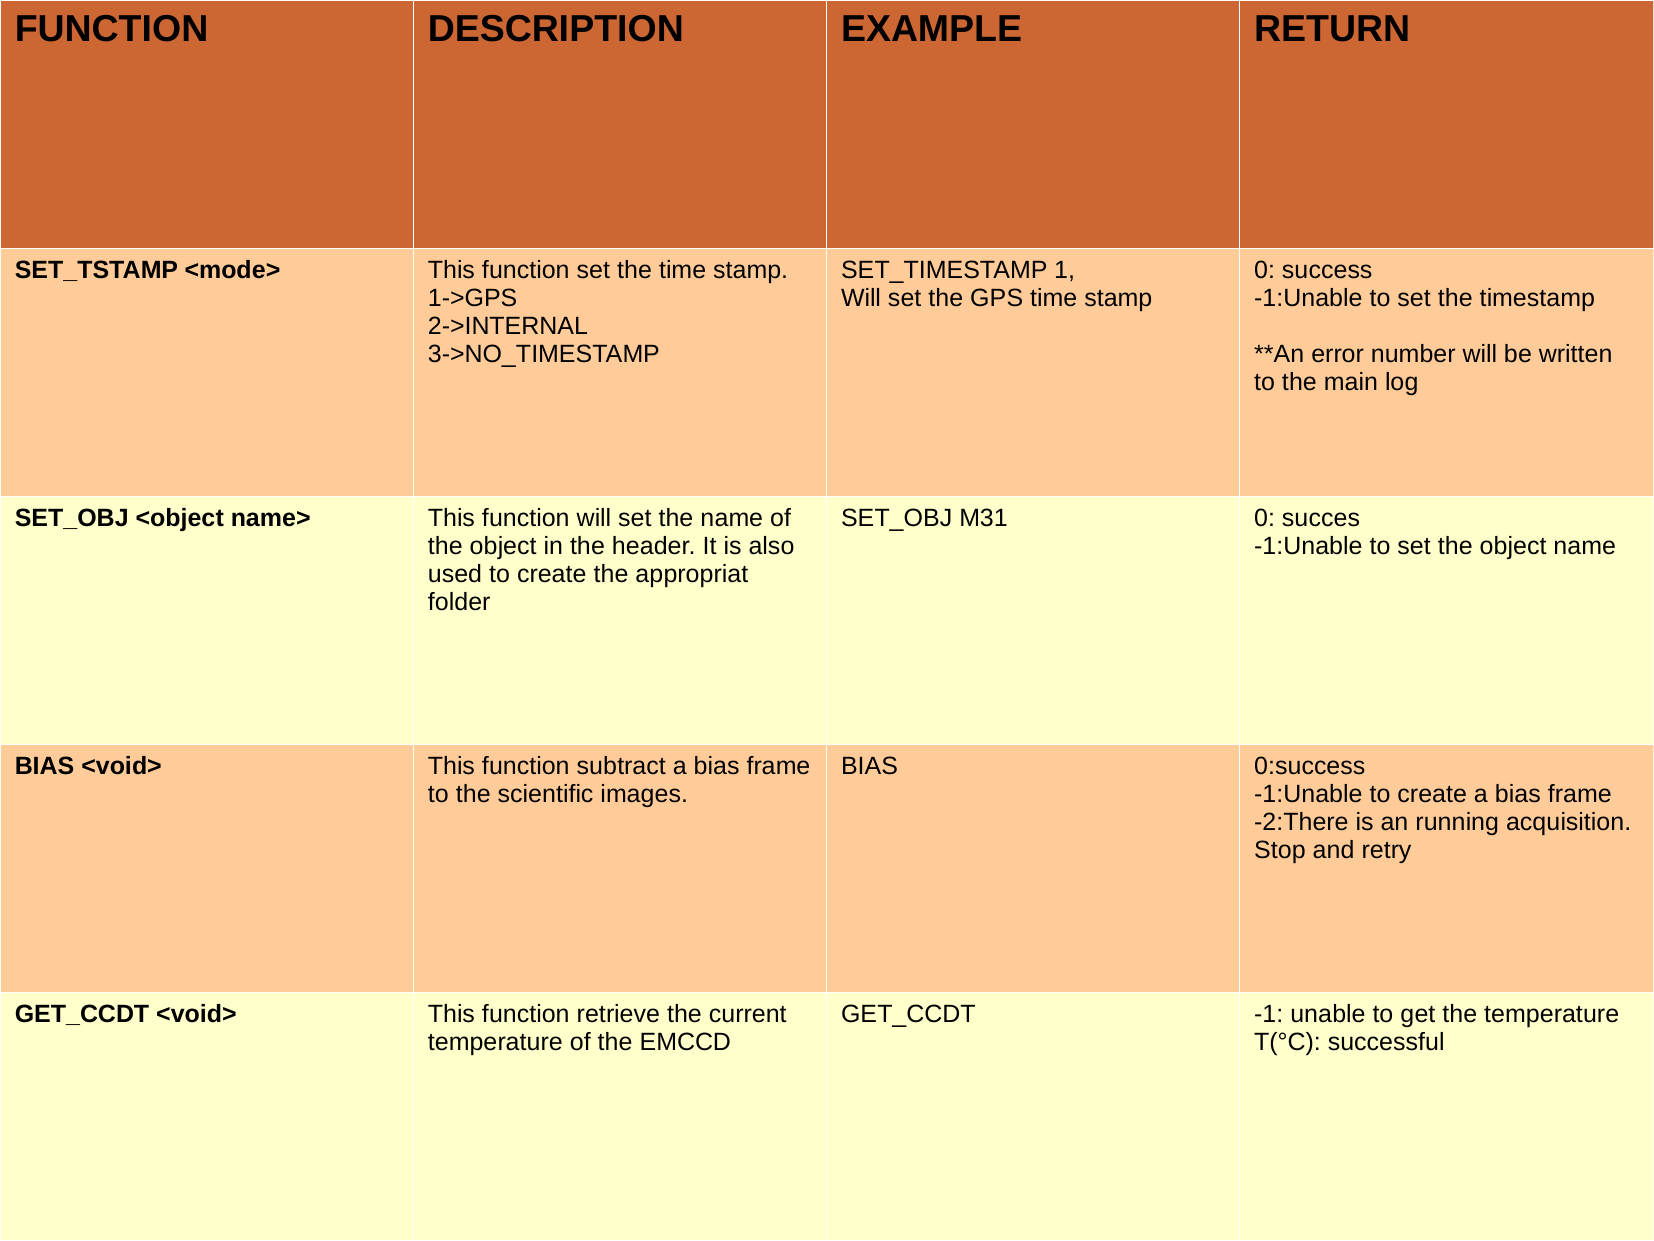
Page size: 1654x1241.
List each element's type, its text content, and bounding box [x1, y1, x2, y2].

table_header DESCRIPTION [414, 1, 826, 248]
table_cell This function set the time stamp. 1->GPS 2->INTERNAL 3->NO_TIMESTAMP [414, 249, 826, 496]
table_cell This function retrieve the current temperature of the EMCCD [414, 993, 826, 1240]
table_cell -1: unable to get the temperature T(°C): successful [1240, 993, 1653, 1240]
table_cell SET_OBJ M31 [827, 497, 1239, 744]
table_header RETURN [1240, 1, 1653, 248]
table_cell 0:success -1:Unable to create a bias frame -2:There is an running acquisition. Stop and retry [1240, 745, 1653, 992]
table_header FUNCTION [1, 1, 413, 248]
table_cell 0: succes -1:Unable to set the object name [1240, 497, 1653, 744]
table_cell GET_CCDT [827, 993, 1239, 1240]
table_cell BIAS [827, 745, 1239, 992]
table_cell 0: success -1:Unable to set the timestamp **An error number will be written to the main log [1240, 249, 1653, 496]
table_cell BIAS <void> [1, 745, 413, 992]
table_cell SET_OBJ <object name> [1, 497, 413, 744]
table_header EXAMPLE [827, 1, 1239, 248]
table_cell SET_TSTAMP <mode> [1, 249, 413, 496]
table_cell SET_TIMESTAMP 1, Will set the GPS time stamp [827, 249, 1239, 496]
table_cell GET_CCDT <void> [1, 993, 413, 1240]
table_cell This function will set the name of the object in the header. It is also used to create the appropriat folder [414, 497, 826, 744]
table_cell This function subtract a bias frame to the scientific images. [414, 745, 826, 992]
